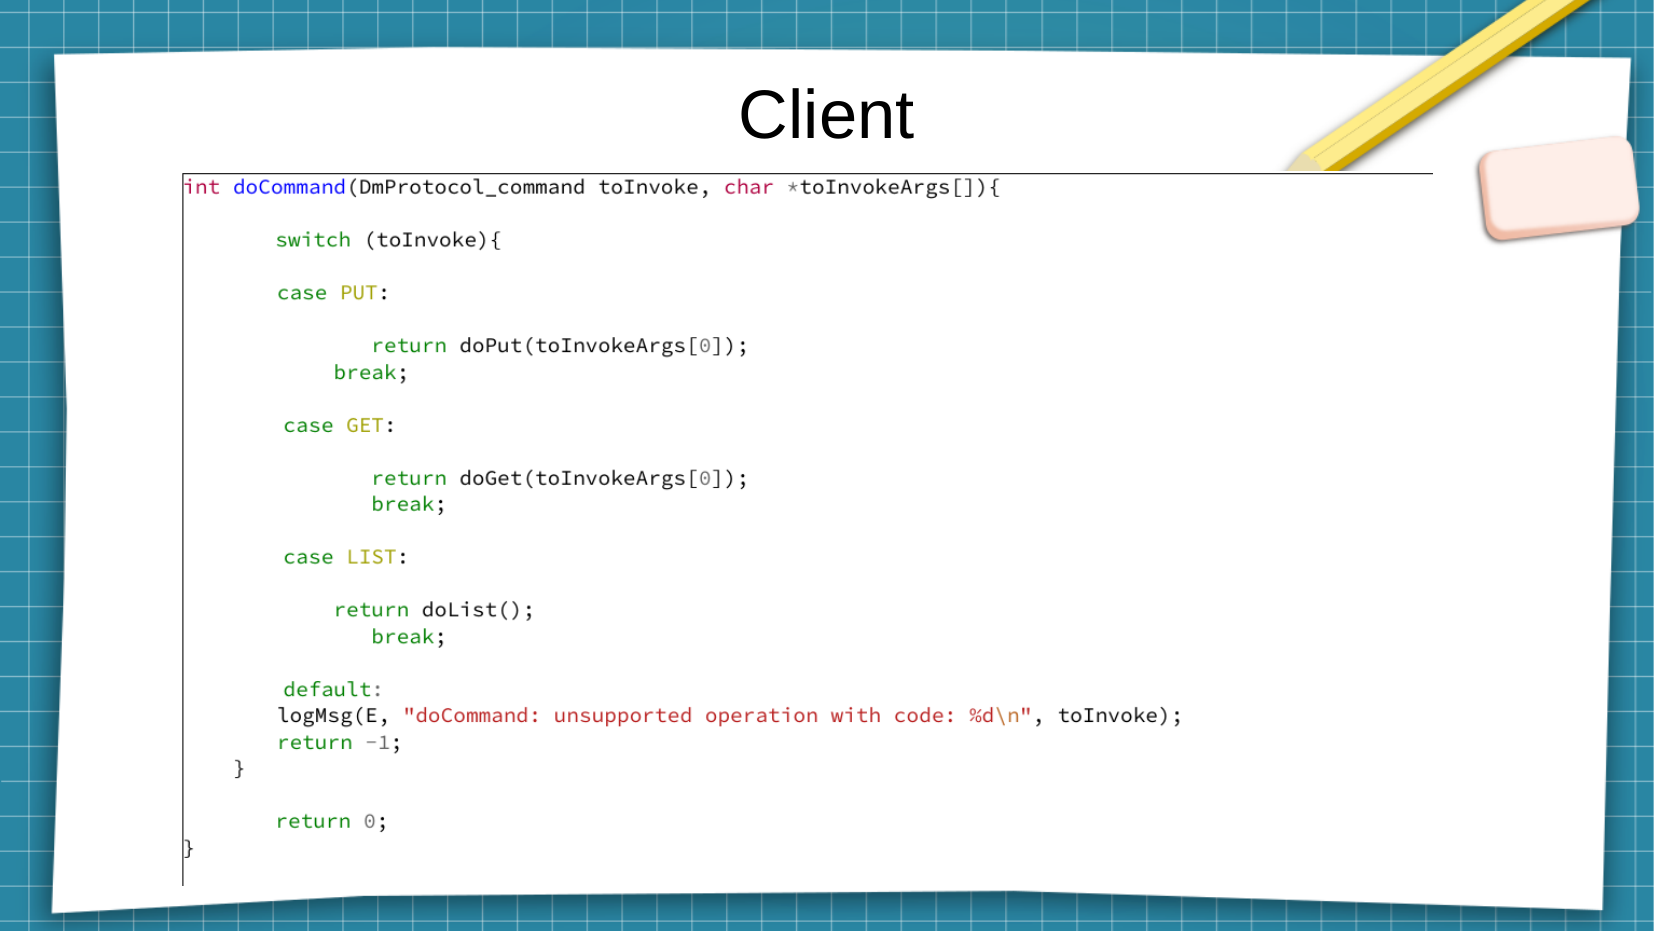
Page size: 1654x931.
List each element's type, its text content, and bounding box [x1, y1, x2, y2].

title Client [82, 37, 1571, 193]
picture [0, 0, 1654, 931]
